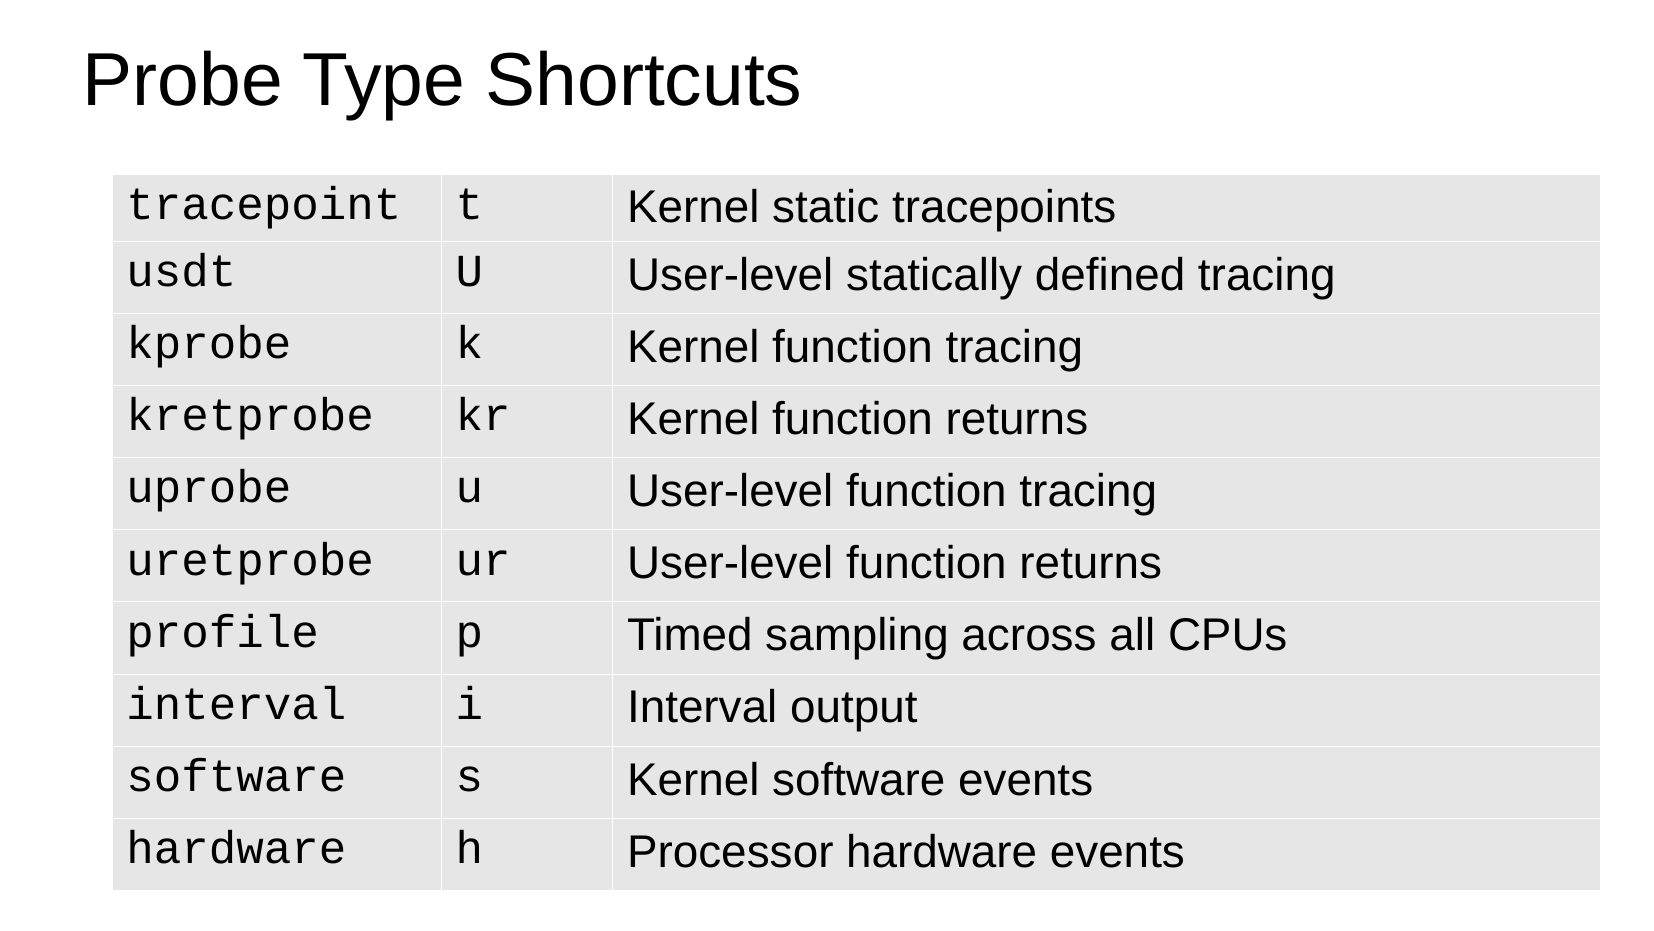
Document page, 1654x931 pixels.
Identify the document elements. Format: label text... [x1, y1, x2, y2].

table_cell kr [442, 386, 612, 457]
table_cell kretprobe [113, 386, 441, 457]
table_cell profile [113, 602, 441, 674]
table_cell h [442, 819, 612, 890]
table_cell interval [113, 675, 441, 746]
table_cell s [442, 747, 612, 818]
table_cell k [442, 314, 612, 385]
table_cell User-level function returns [613, 530, 1600, 601]
title Probe Type Shortcuts [82, 20, 1571, 139]
table_cell usdt [113, 242, 441, 313]
table_cell Kernel software events [613, 747, 1600, 818]
table_cell uprobe [113, 458, 441, 529]
table_cell User-level statically defined tracing [613, 242, 1600, 313]
table_cell hardware [113, 819, 441, 890]
table_cell Kernel function tracing [613, 314, 1600, 385]
table_cell Interval output [613, 675, 1600, 746]
table_cell uretprobe [113, 530, 441, 601]
table_cell User-level function tracing [613, 458, 1600, 529]
table_cell kprobe [113, 314, 441, 385]
table_cell u [442, 458, 612, 529]
table_header tracepoint [113, 175, 441, 241]
table_cell i [442, 675, 612, 746]
table_cell p [442, 602, 612, 674]
table_cell U [442, 242, 612, 313]
table_cell software [113, 747, 441, 818]
table_cell Kernel function returns [613, 386, 1600, 457]
table_header t [442, 175, 612, 241]
table_cell ur [442, 530, 612, 601]
table_cell Timed sampling across all CPUs [613, 602, 1600, 674]
table_header Kernel static tracepoints [613, 175, 1600, 241]
table_cell Processor hardware events [613, 819, 1600, 890]
